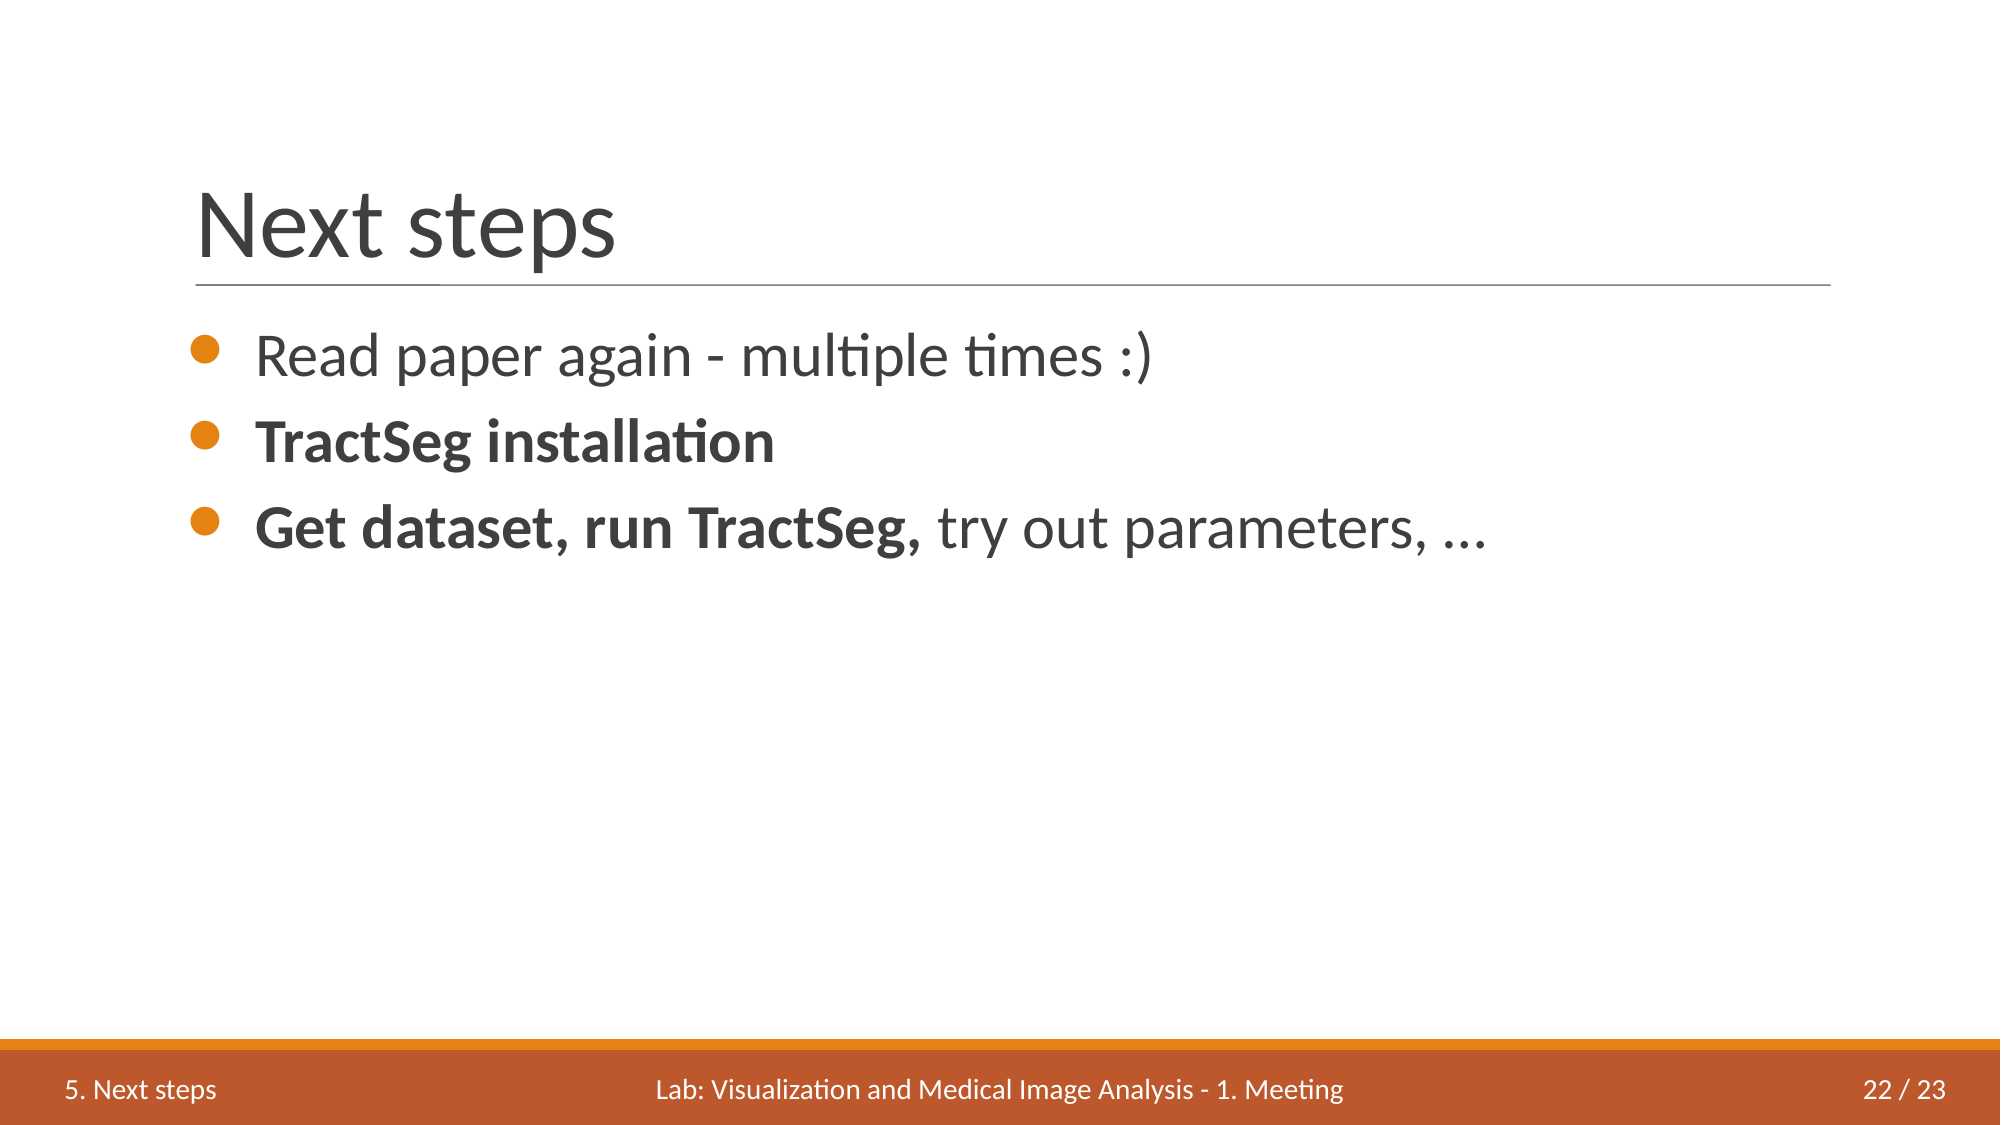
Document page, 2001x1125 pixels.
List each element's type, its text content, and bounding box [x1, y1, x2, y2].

slide_number 1 / 23 [1741, 753, 1962, 1125]
title Next steps [180, 47, 1830, 285]
slide_number 5. Next steps [49, 753, 356, 1125]
list Read paper again - multiple times :) TractSeg installation Get dataset, run TractSeg, try out parameters, … [180, 302, 1830, 941]
slide_number Lab: Visualization and Medical Image Analysis - 1. Meeting [552, 753, 1448, 1125]
